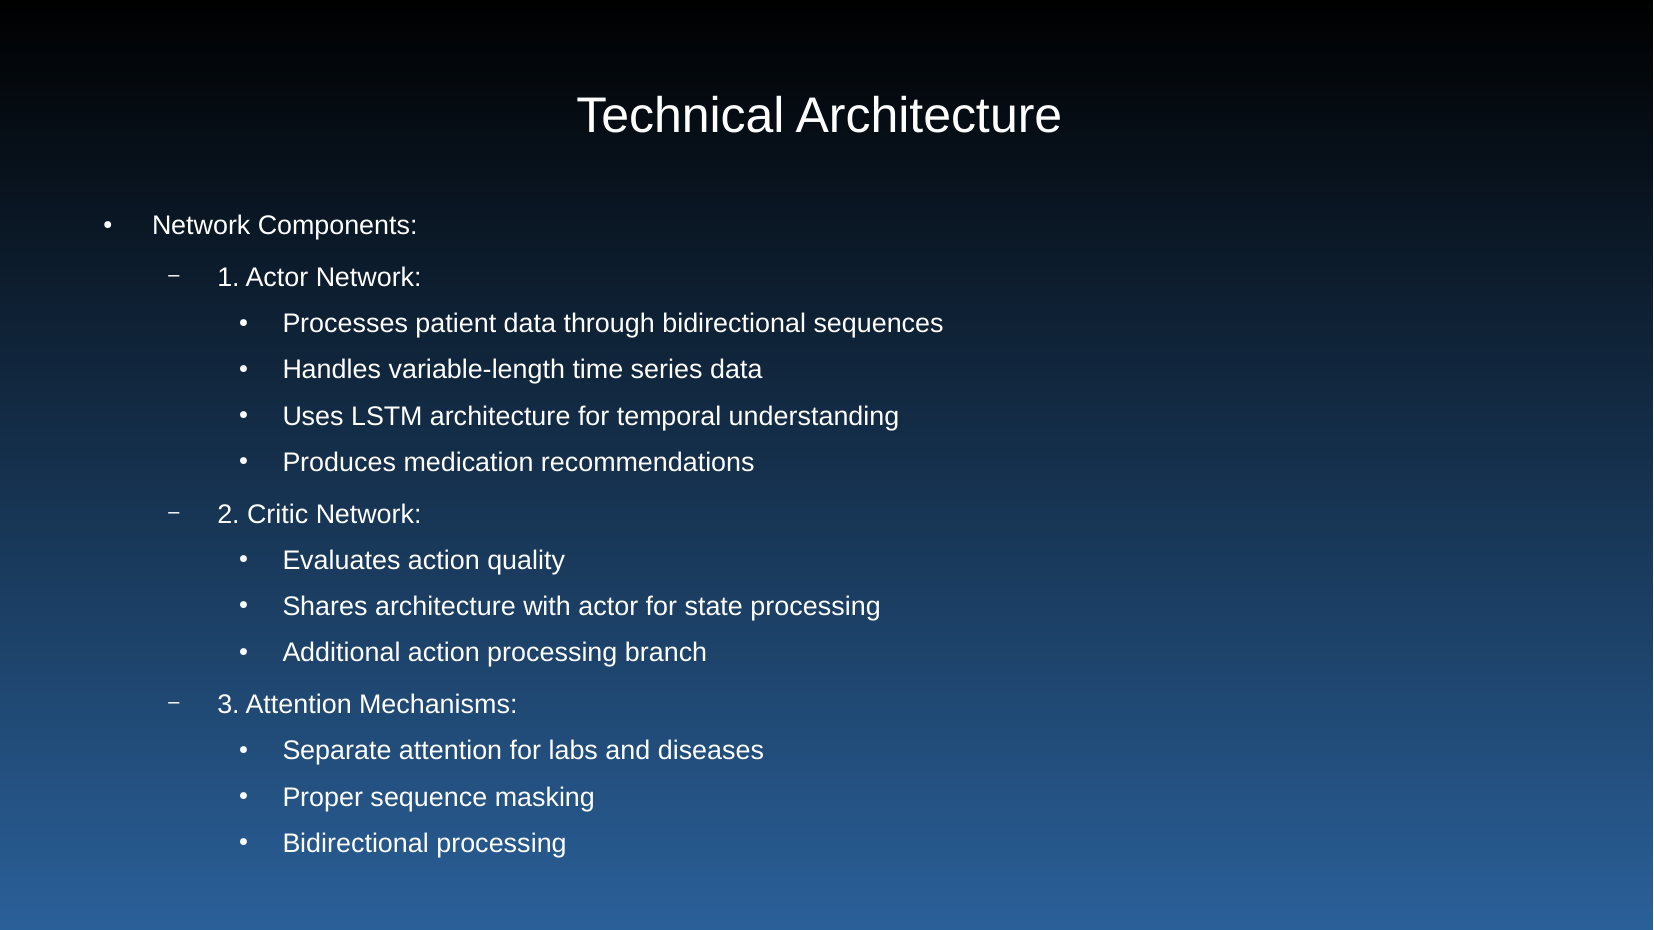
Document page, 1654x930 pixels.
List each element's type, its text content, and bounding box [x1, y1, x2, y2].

list Network Components: 1. Actor Network: Processes patient data through bidirectional sequences Handles variable-length time series data Uses LSTM architecture for temporal understanding Produces medication recommendations 2. Critic Network: Evaluates action quality Shares architecture with actor for state processing Additional action processing branch 3. Attention Mechanisms: Separate attention for labs and diseases Proper sequence masking Bidirectional processing [86, 210, 1575, 863]
title Technical Architecture [82, 37, 1571, 193]
